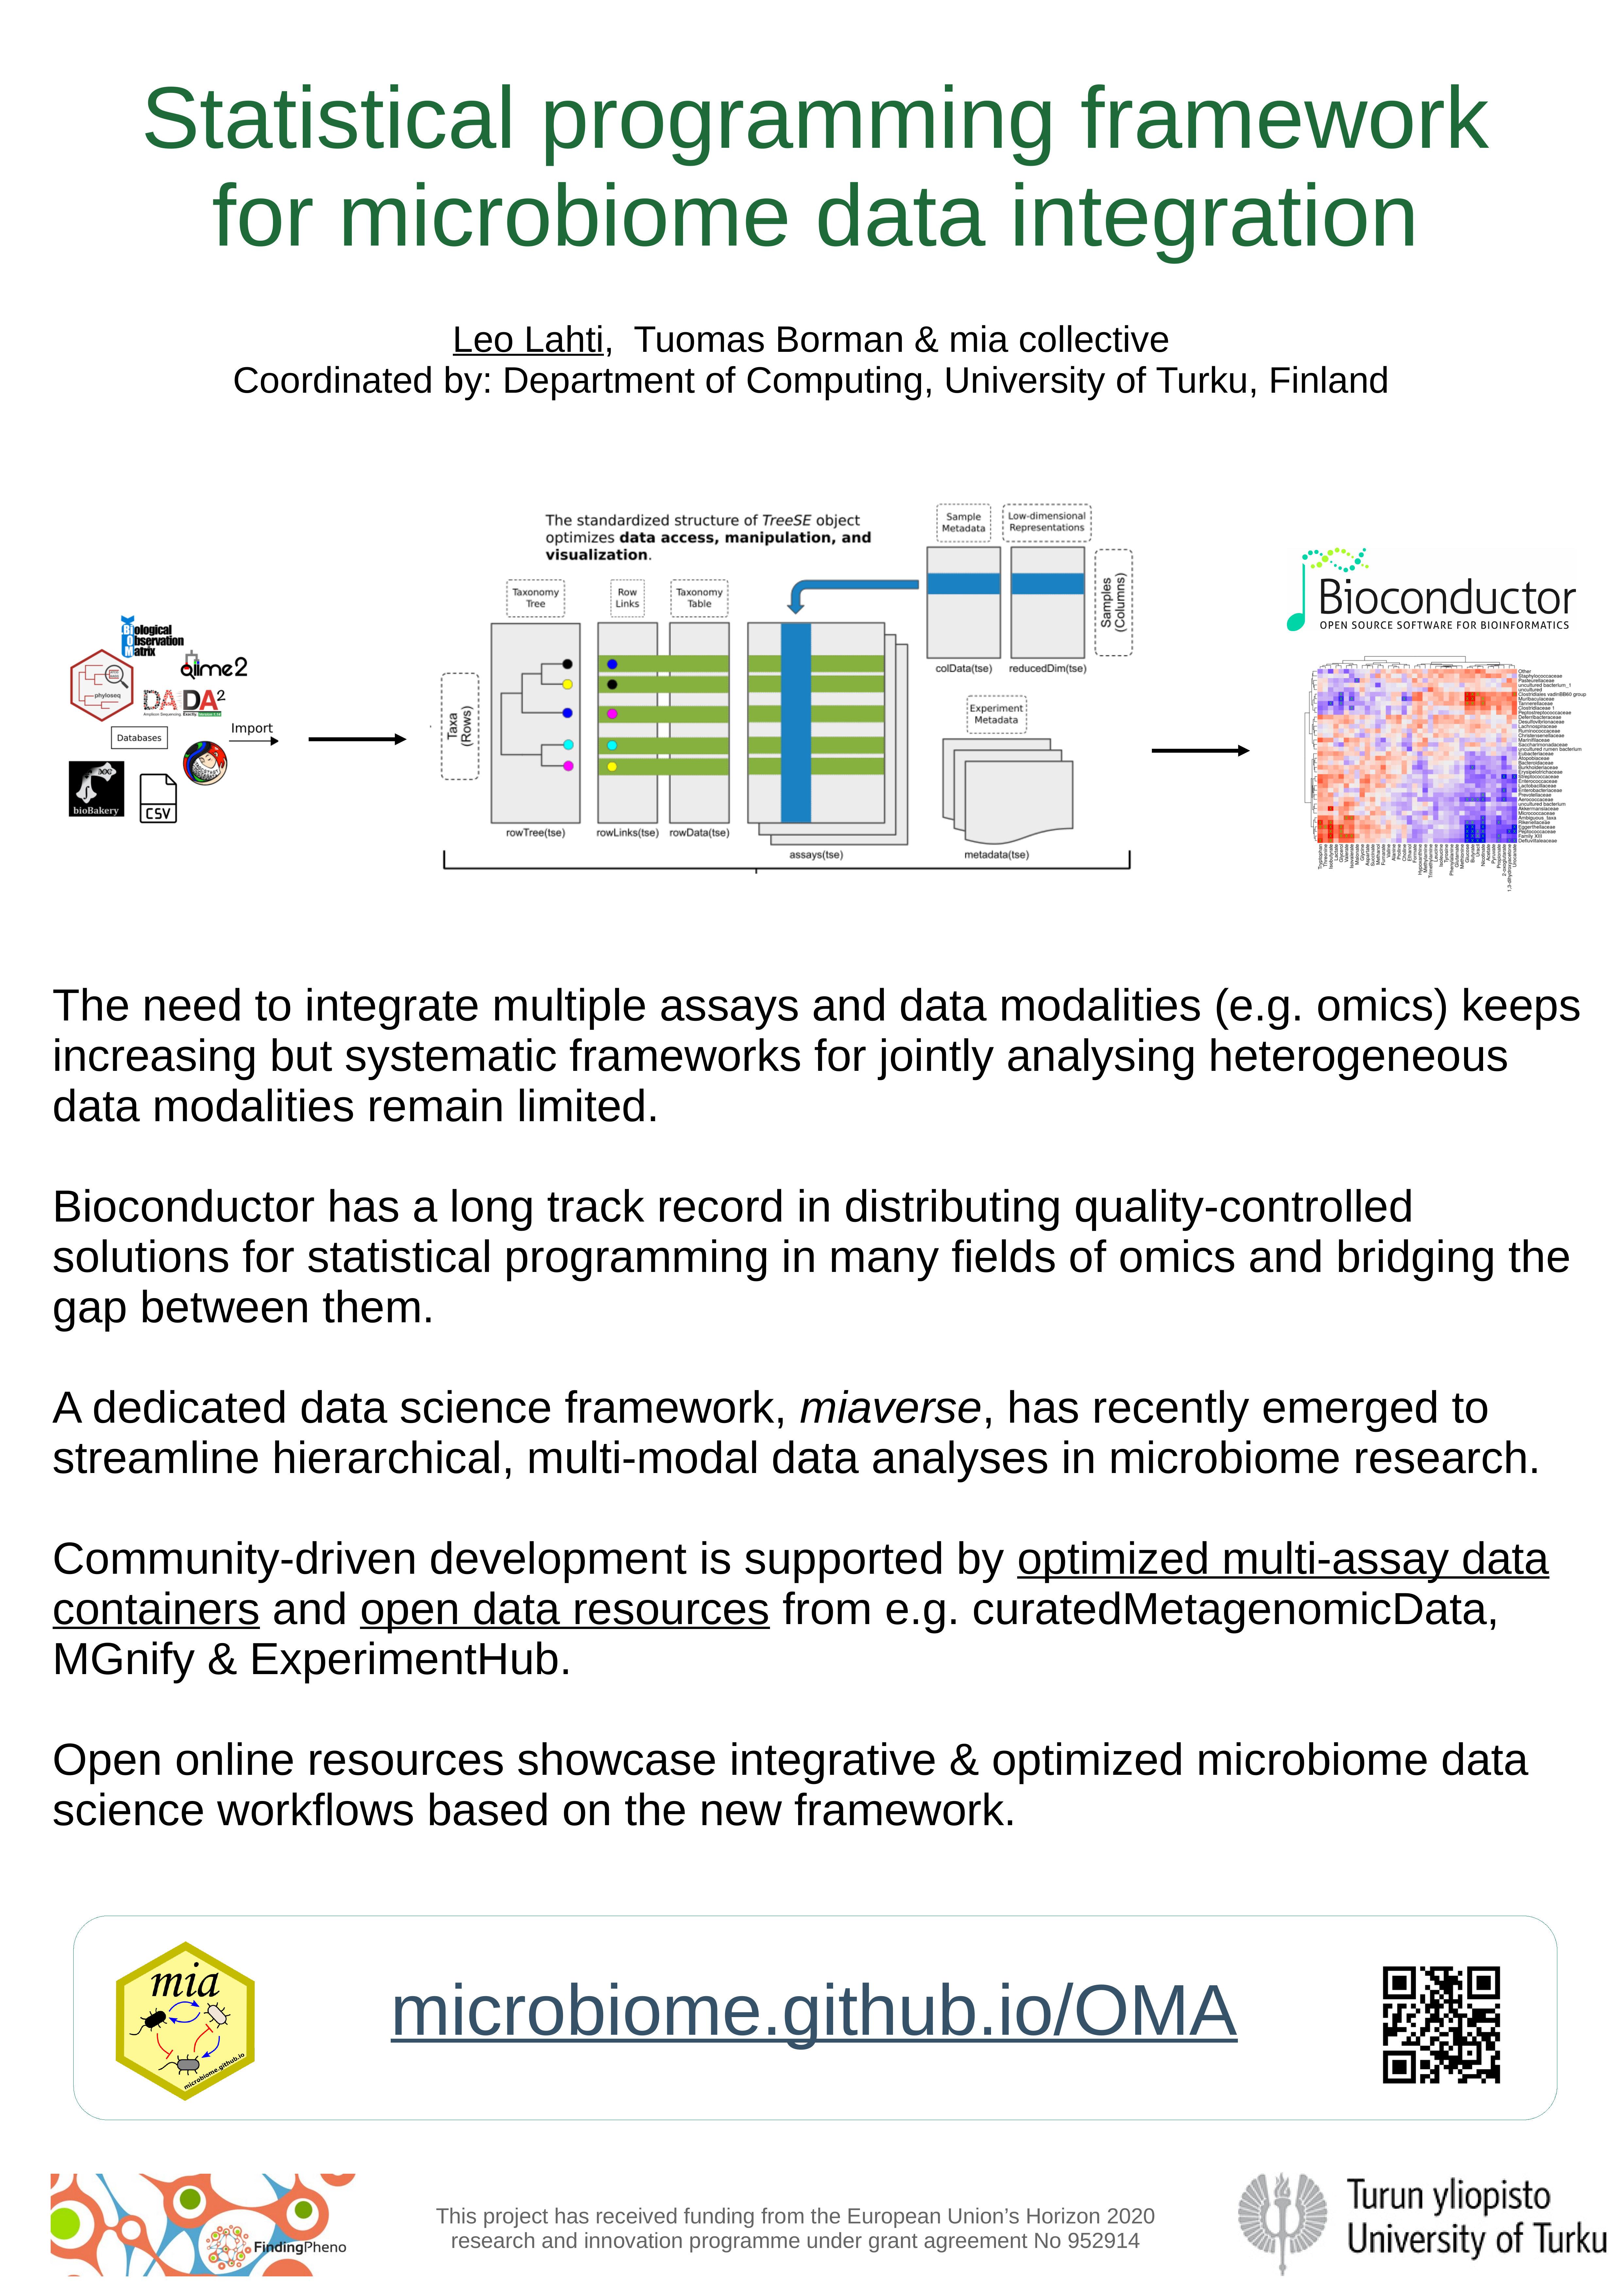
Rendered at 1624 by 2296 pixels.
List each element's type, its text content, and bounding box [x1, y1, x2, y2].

picture [62, 606, 279, 825]
picture [1287, 548, 1576, 631]
picture [51, 2174, 358, 2276]
text_box [73, 1916, 1557, 2120]
title The need to integrate multiple assays and data modalities (e.g. omics) keeps increasing but systematic frameworks for jointly analysing heterogeneous data modalities remain limited. Bioconductor has a long track record in distributing quality-controlled solutions for statistical programming in many fields of omics and bridging the gap between them. A dedicated data science framework, miaverse, has recently emerged to streamline hierarchical, multi-modal data analyses in microbiome research. Community-driven development is supported by optimized multi-assay data containers and open data resources from e.g. curatedMetagenomicData, MGnify & ExperimentHub. Open online resources showcase integrative & optimized microbiome data science workflows based on the new framework. [52, 937, 1584, 1877]
text_box This project has received funding from the European Union’s Horizon 2020 research and innovation programme under grant agreement No 952914 [393, 2201, 1199, 2275]
title Leo Lahti, Tuomas Borman & mia collective Coordinated by: Department of Computing, University of Turku, Finland [24, 318, 1599, 402]
picture [1238, 2172, 1606, 2276]
picture [430, 489, 1140, 874]
title Statistical programming framework for microbiome data integration [85, 54, 1547, 279]
picture [1302, 652, 1589, 898]
